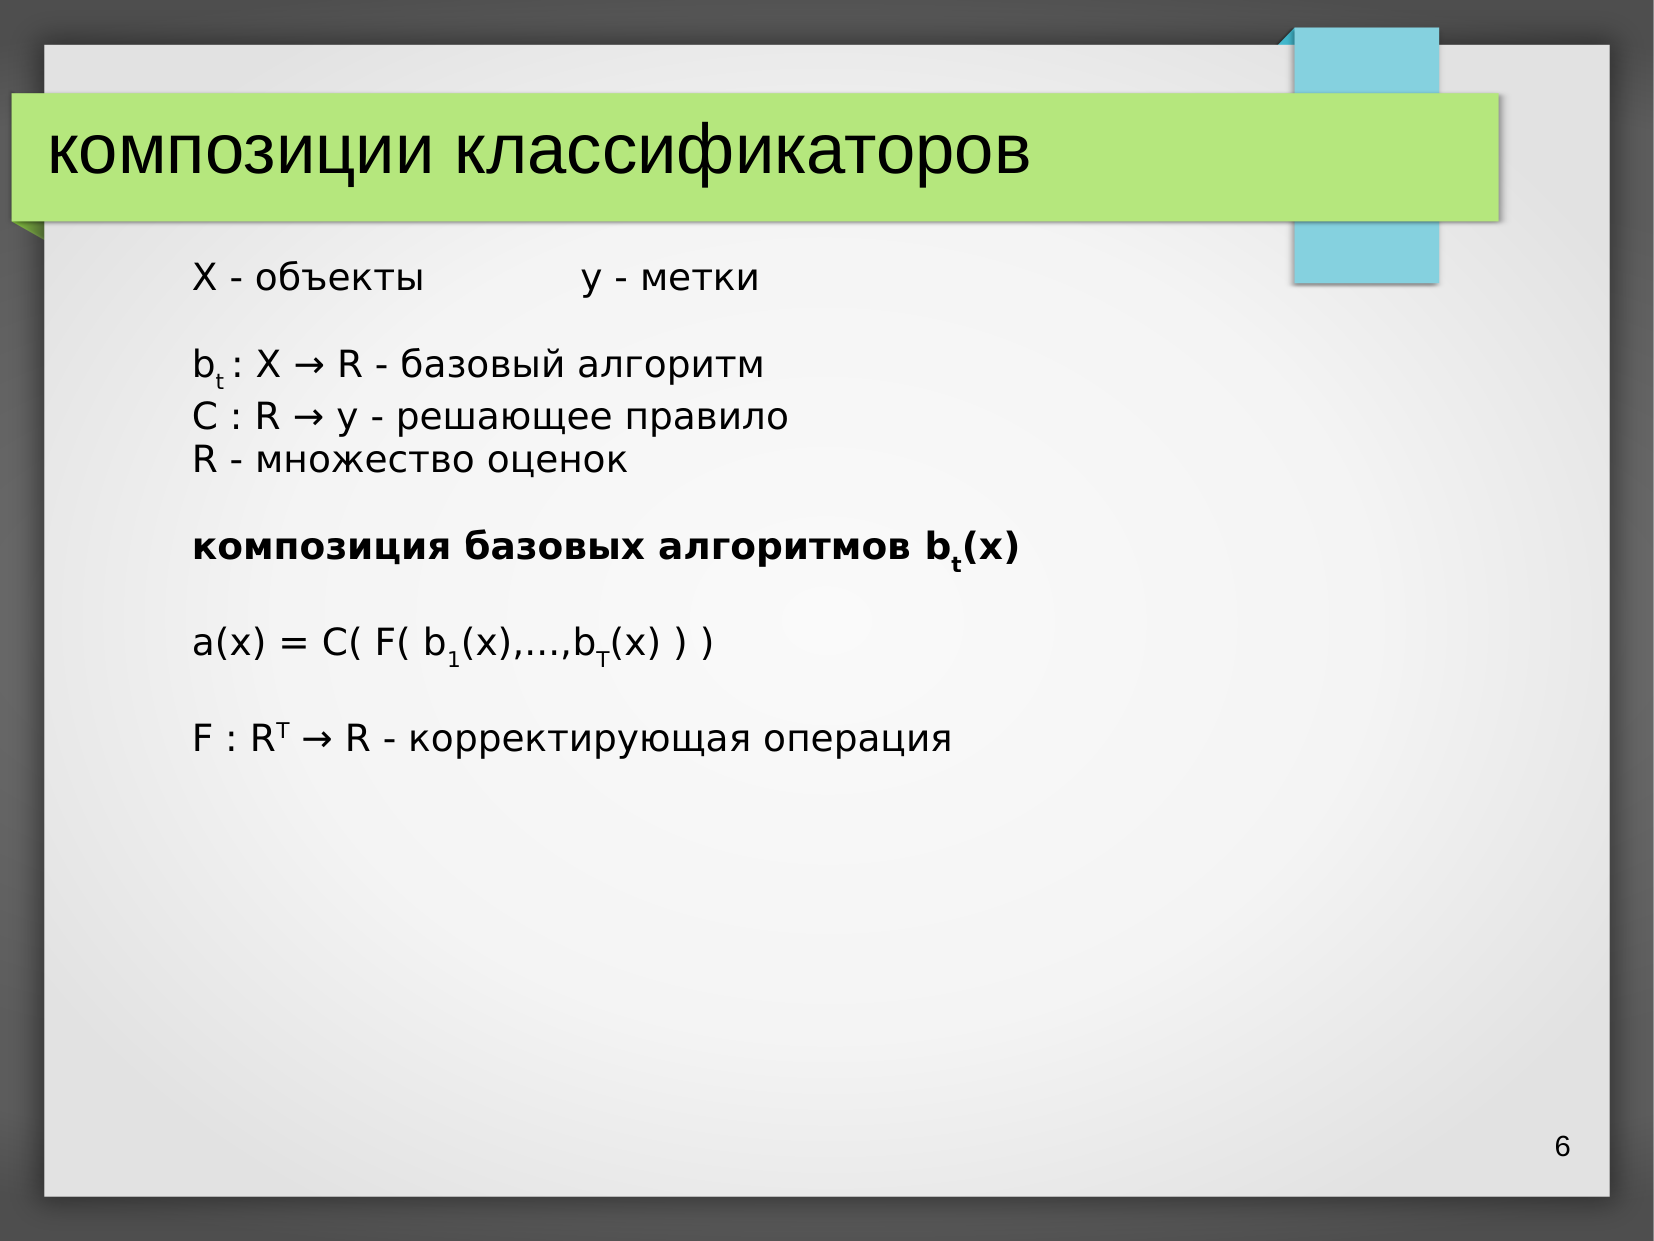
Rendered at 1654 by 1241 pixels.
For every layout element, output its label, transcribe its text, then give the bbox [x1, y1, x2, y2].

picture [0, 0, 1654, 1241]
text_box X - объекты y - метки bt : X → R - базовый алгоритм C : R → y - решающее правило R - множество оценок композиция базовых алгоритмов bt(x) a(x) = C( F( b1(x),...,bT(x) ) ) F : RT → R - корректирующая операция [177, 248, 1205, 890]
title композиции классификаторов [47, 109, 1501, 189]
